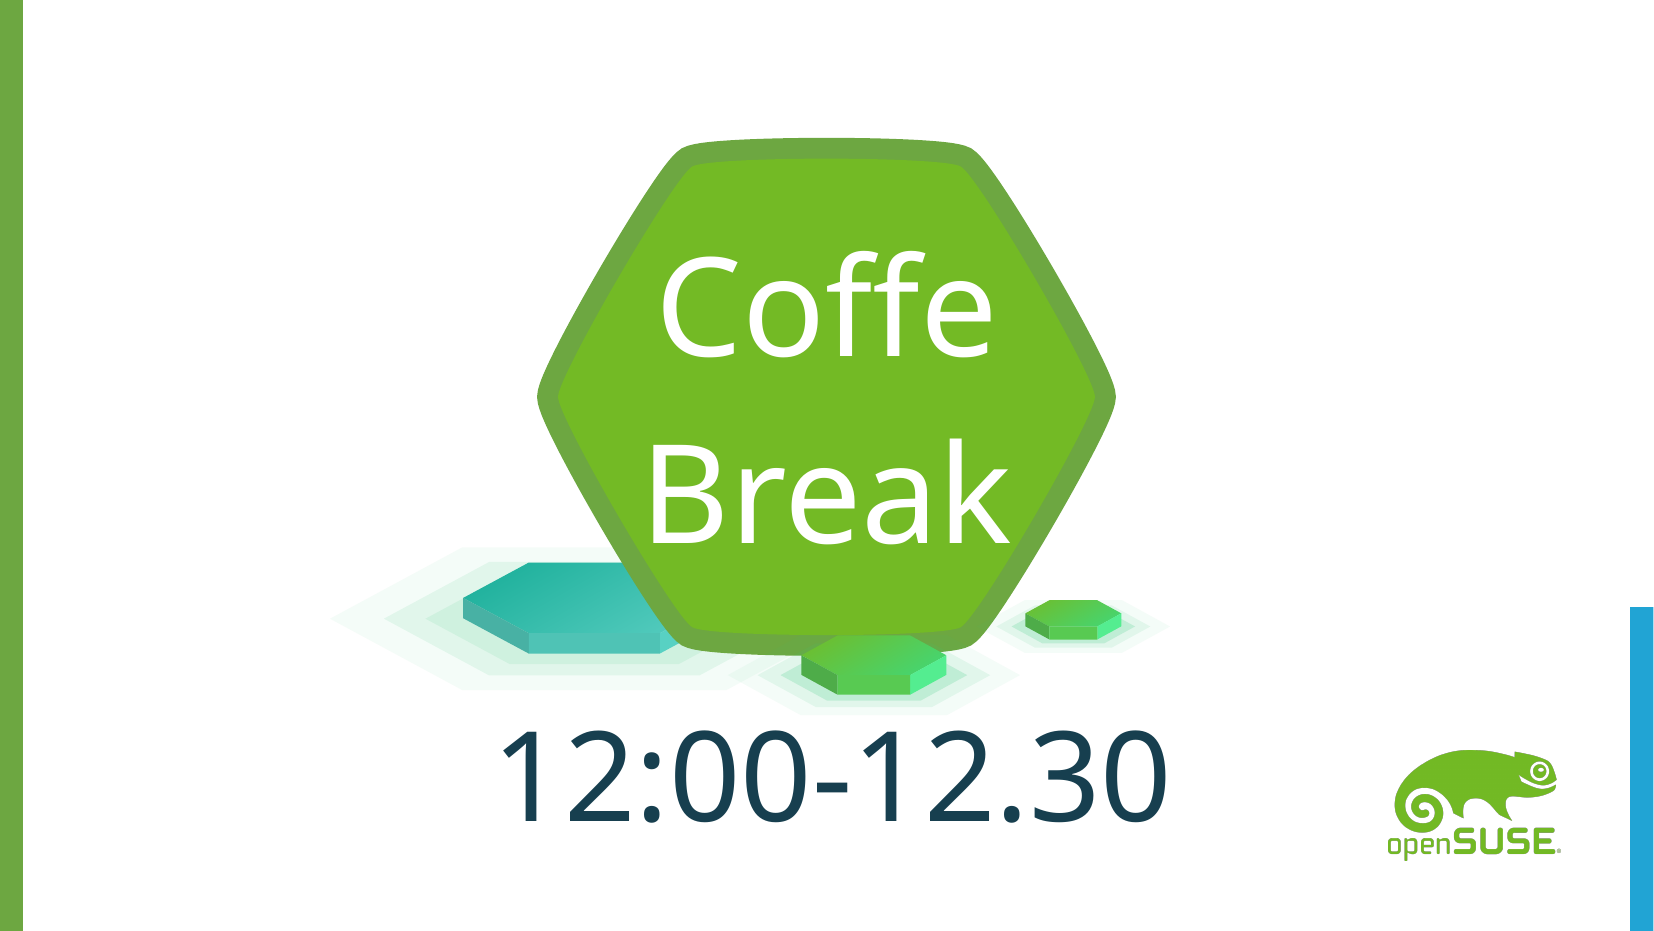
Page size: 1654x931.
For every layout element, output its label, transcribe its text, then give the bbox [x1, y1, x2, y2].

text_box [976, 600, 1171, 653]
text_box 12:00-12.30 [420, 675, 1246, 871]
text_box Coffe Break [558, 158, 1095, 635]
text_box [330, 547, 1021, 716]
picture [1388, 750, 1561, 861]
